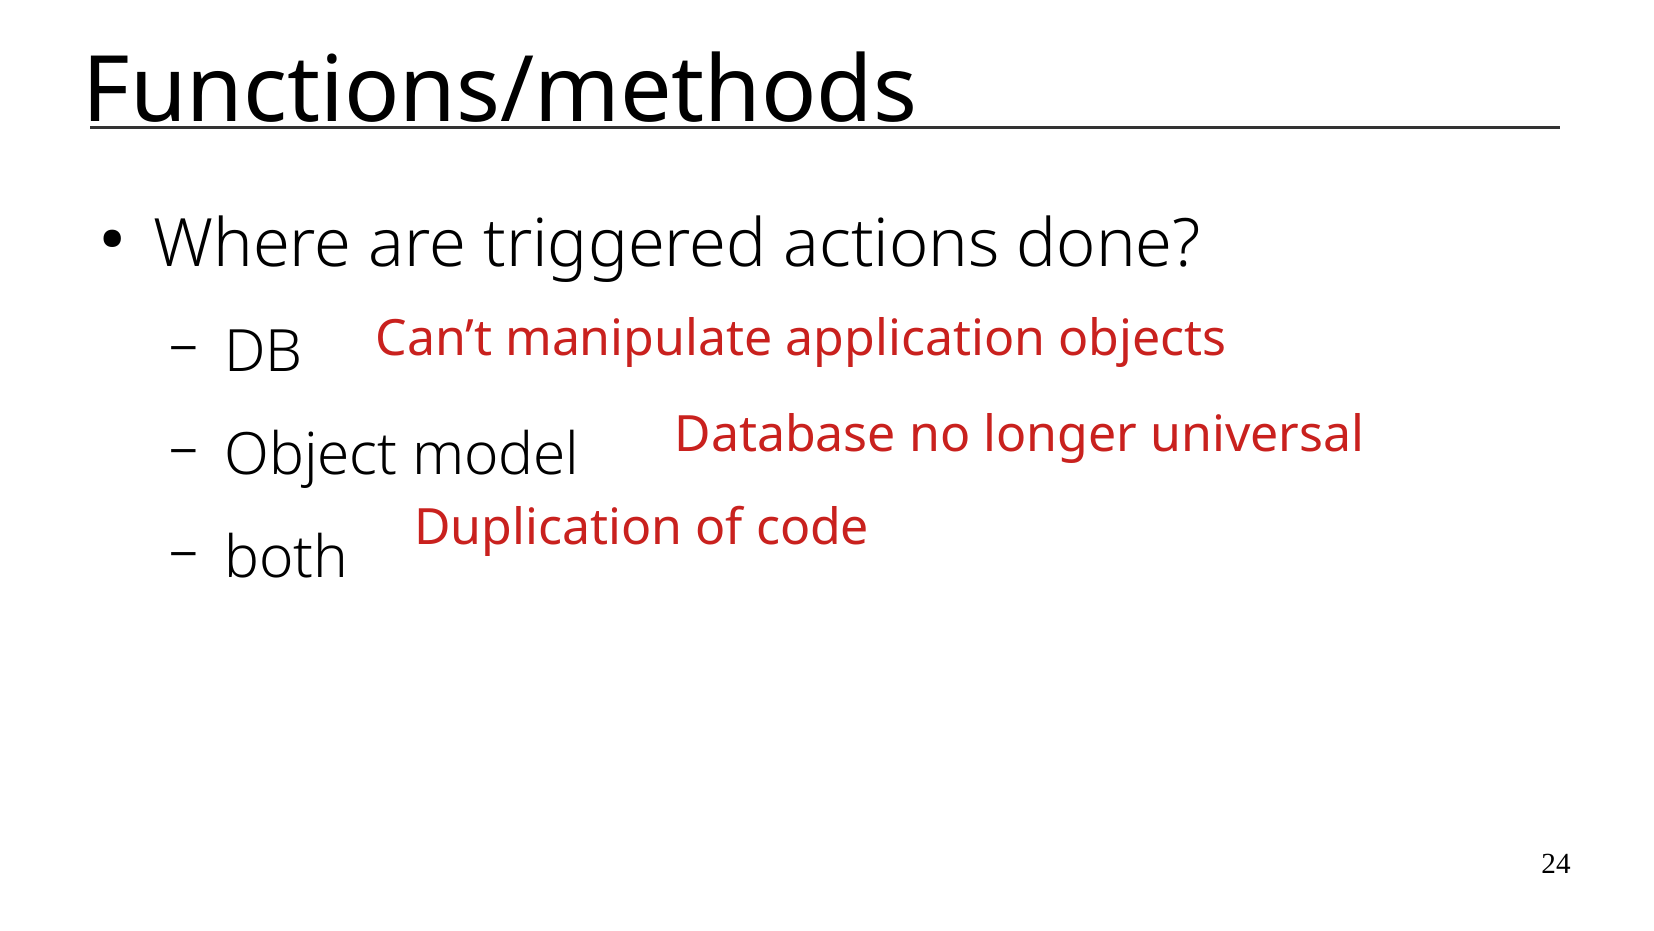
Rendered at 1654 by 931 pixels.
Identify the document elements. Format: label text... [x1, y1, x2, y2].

text_box Duplication of code [399, 483, 910, 559]
list Where are triggered actions done? DB Object model both [82, 195, 1571, 811]
text_box Database no longer universal [660, 390, 1400, 466]
text_box Can’t manipulate application objects [360, 294, 1295, 370]
title Functions/methods [82, 32, 1571, 140]
